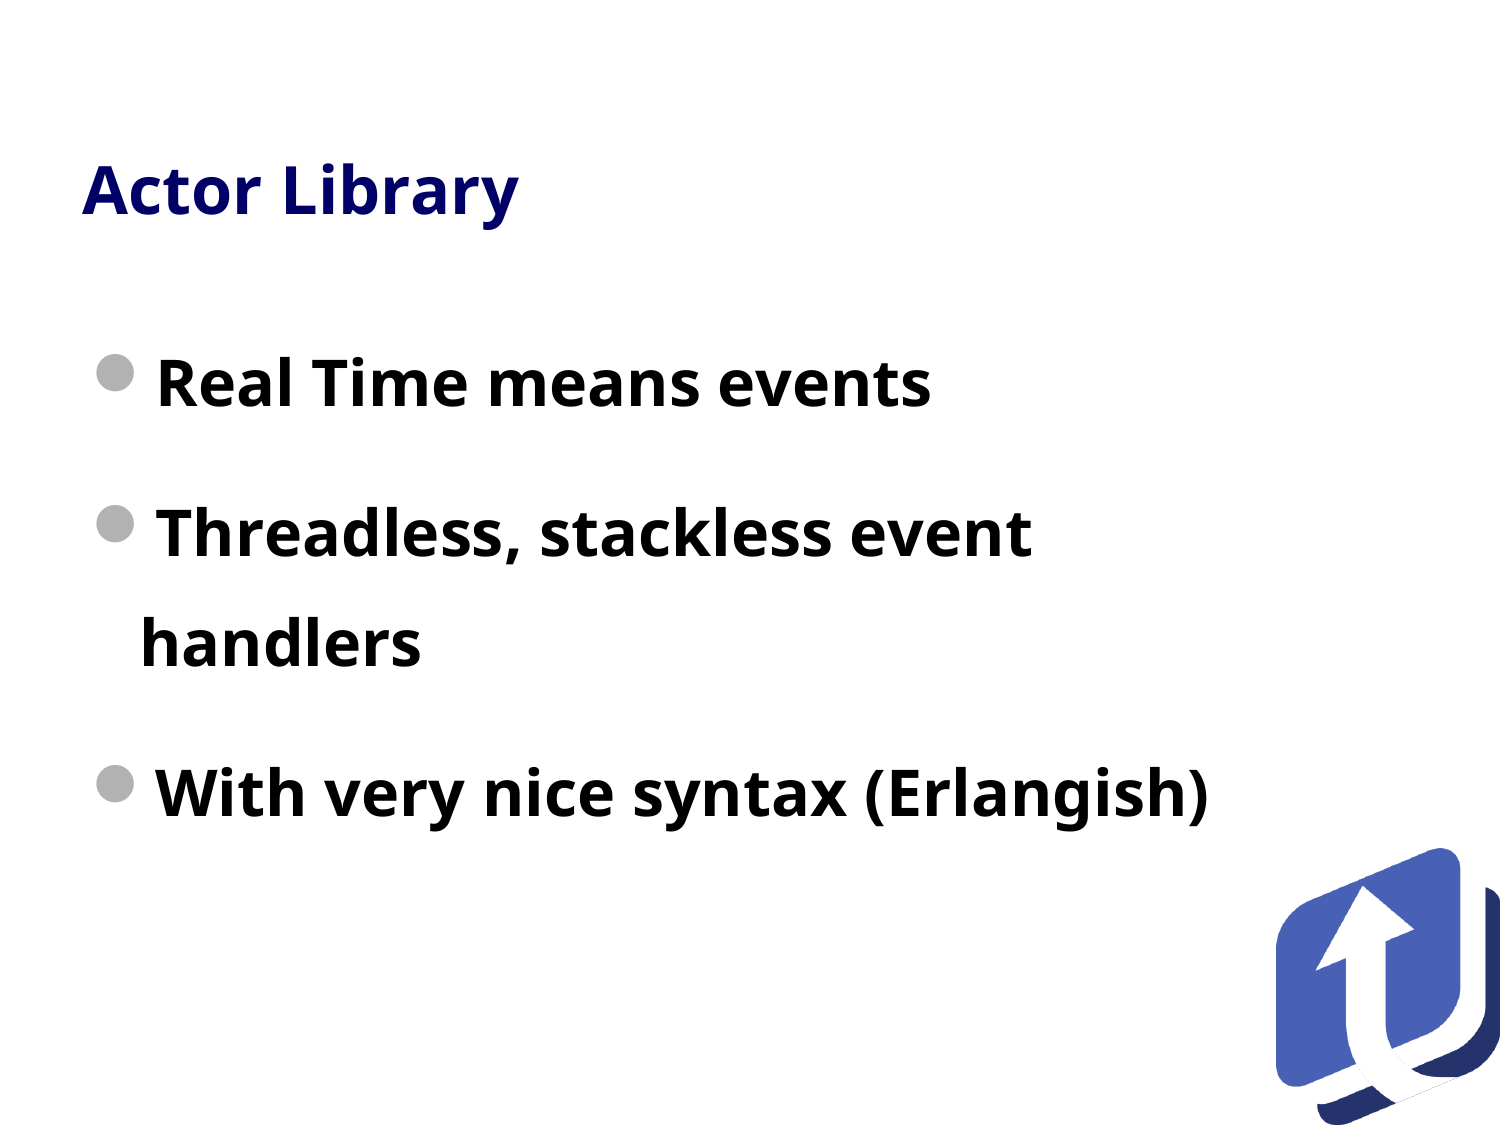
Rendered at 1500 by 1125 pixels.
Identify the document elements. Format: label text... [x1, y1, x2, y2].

title Actor Library [74, 98, 1423, 242]
picture [1276, 848, 1500, 1125]
list Real Time means events Threadless, stackless event handlers With very nice syntax (Erlangish) [74, 307, 1273, 1085]
